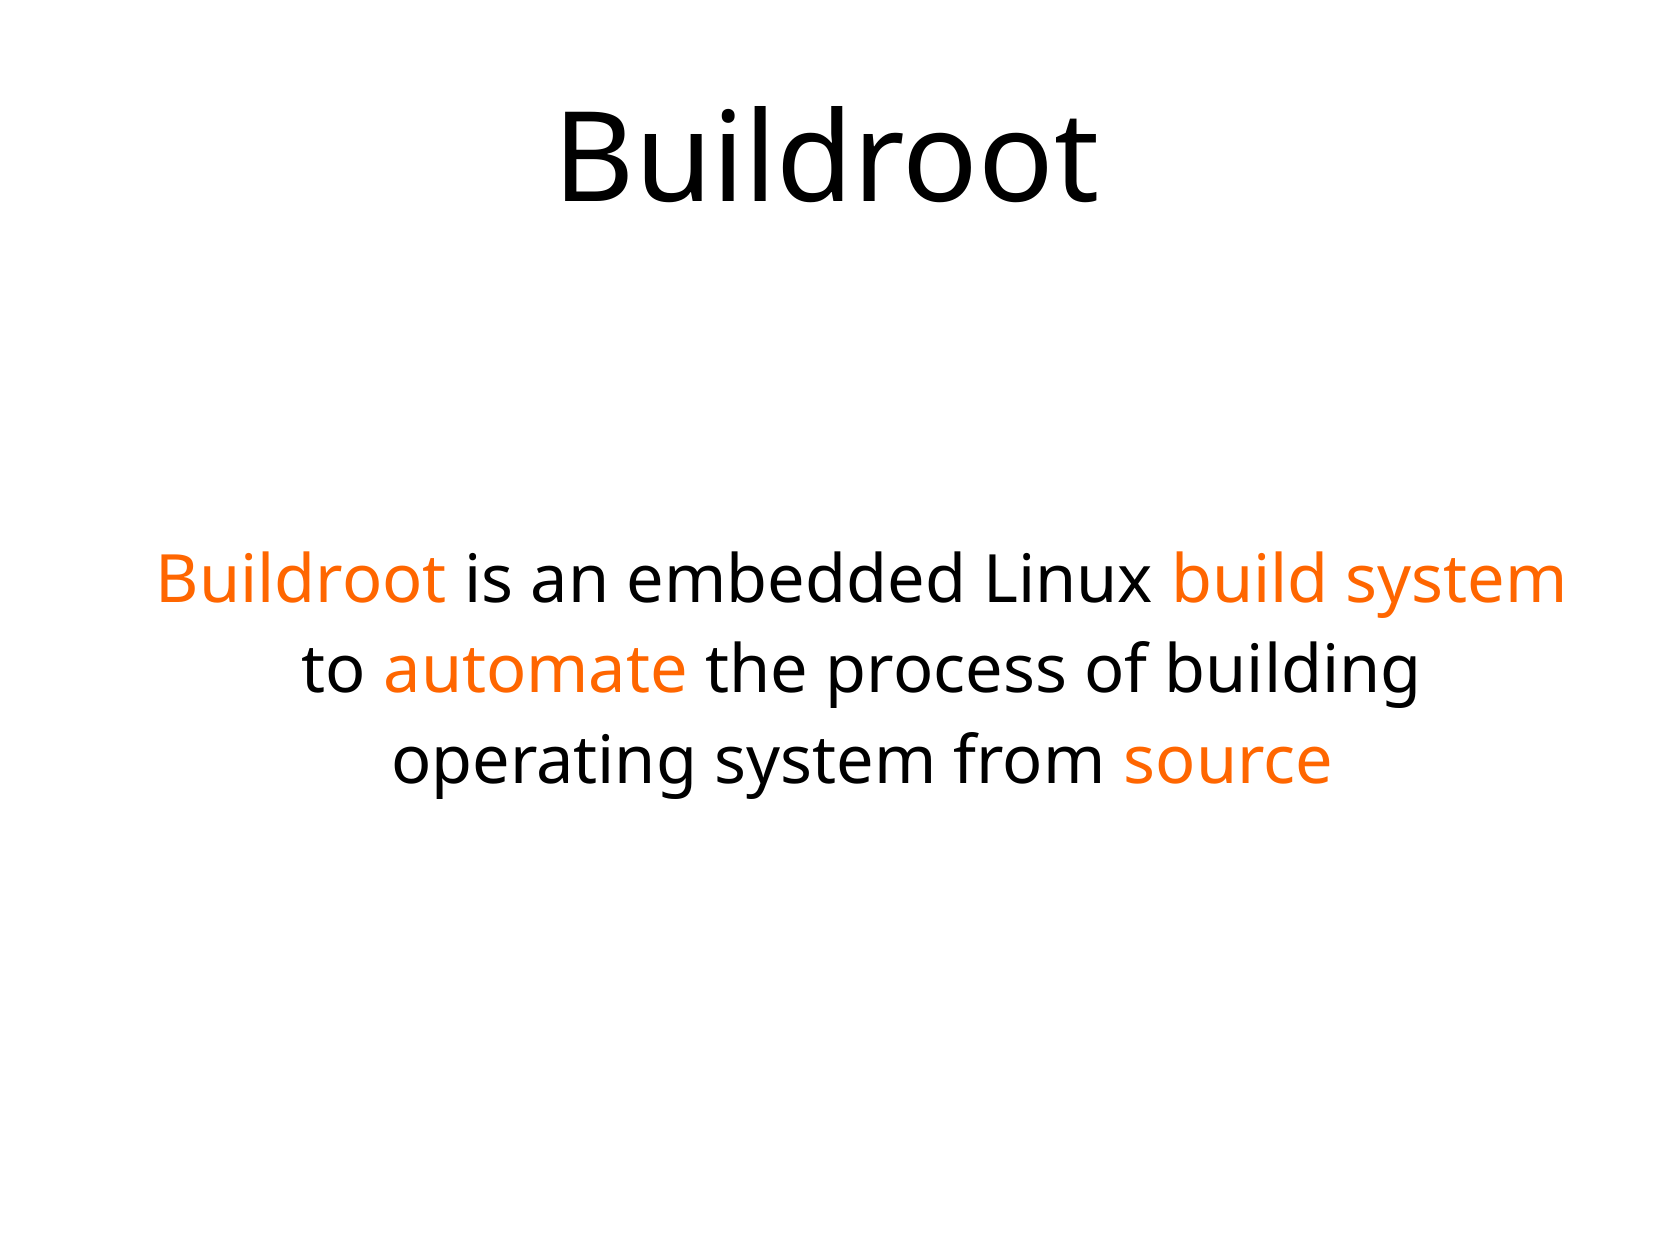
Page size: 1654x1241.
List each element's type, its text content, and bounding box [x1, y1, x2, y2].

title Buildroot [82, 49, 1571, 257]
list Buildroot is an embedded Linux build system to automate the process of building operating system from source [82, 290, 1571, 1010]
